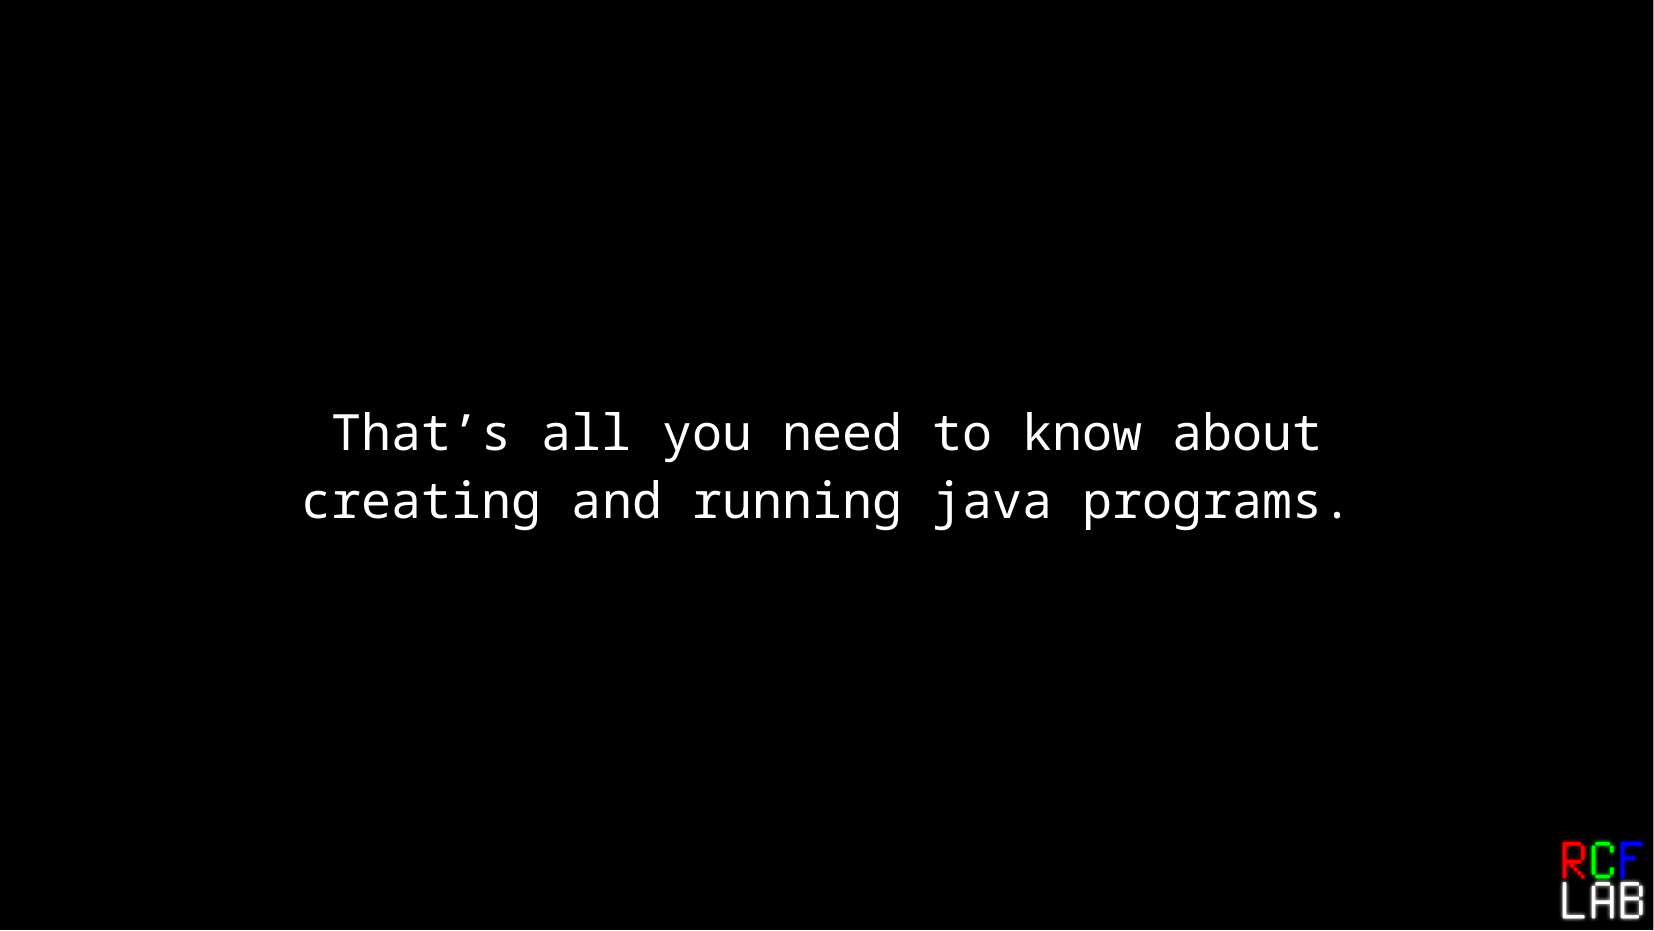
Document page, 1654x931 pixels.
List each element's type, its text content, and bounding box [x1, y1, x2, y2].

picture [1559, 838, 1646, 922]
list That’s all you need to know about creating and running java programs. [271, 133, 1382, 797]
